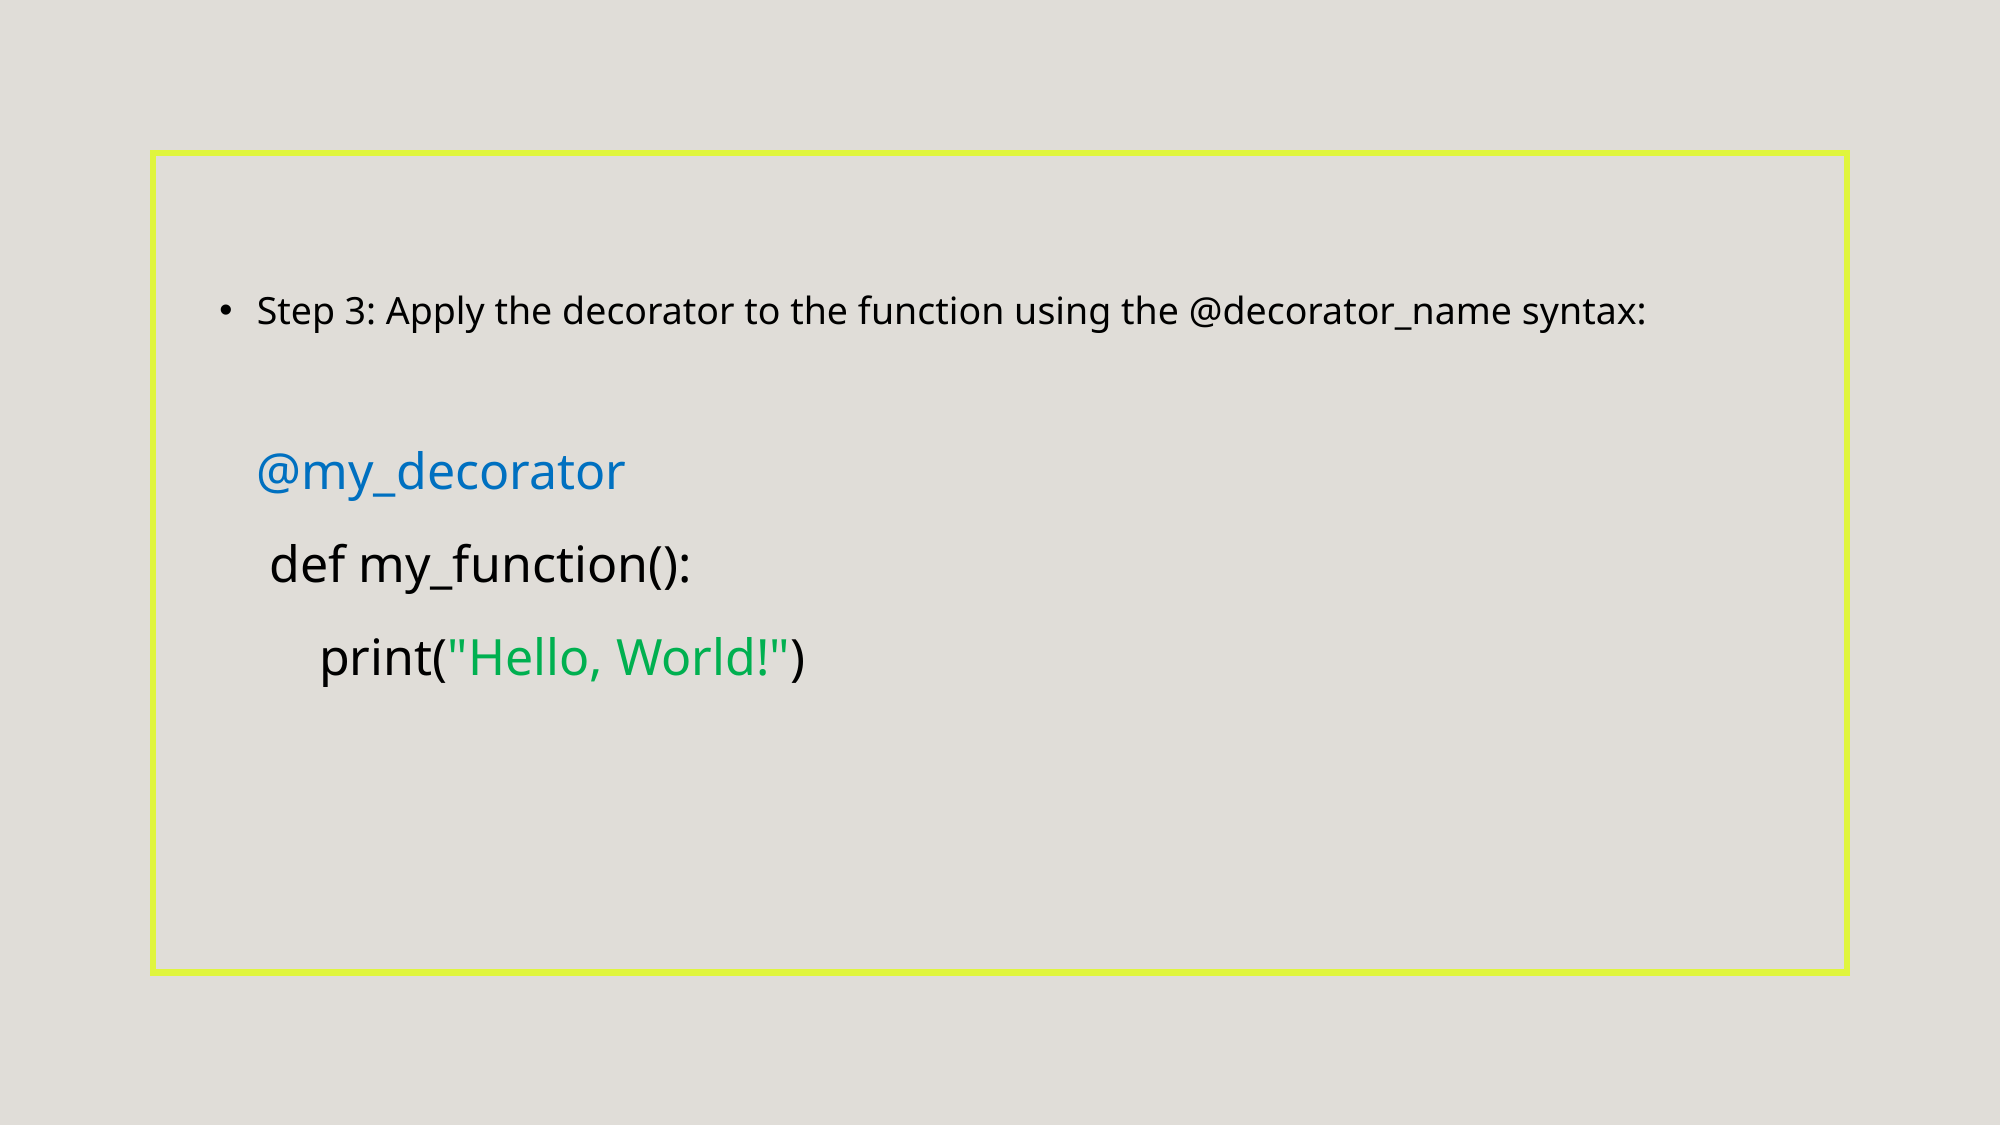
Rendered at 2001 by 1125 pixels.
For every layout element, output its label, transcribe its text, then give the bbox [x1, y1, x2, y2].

list Step 3: Apply the decorator to the function using the @decorator_name syntax: @my_decorator def my_function(): print("Hello, World!") [204, 204, 1808, 913]
